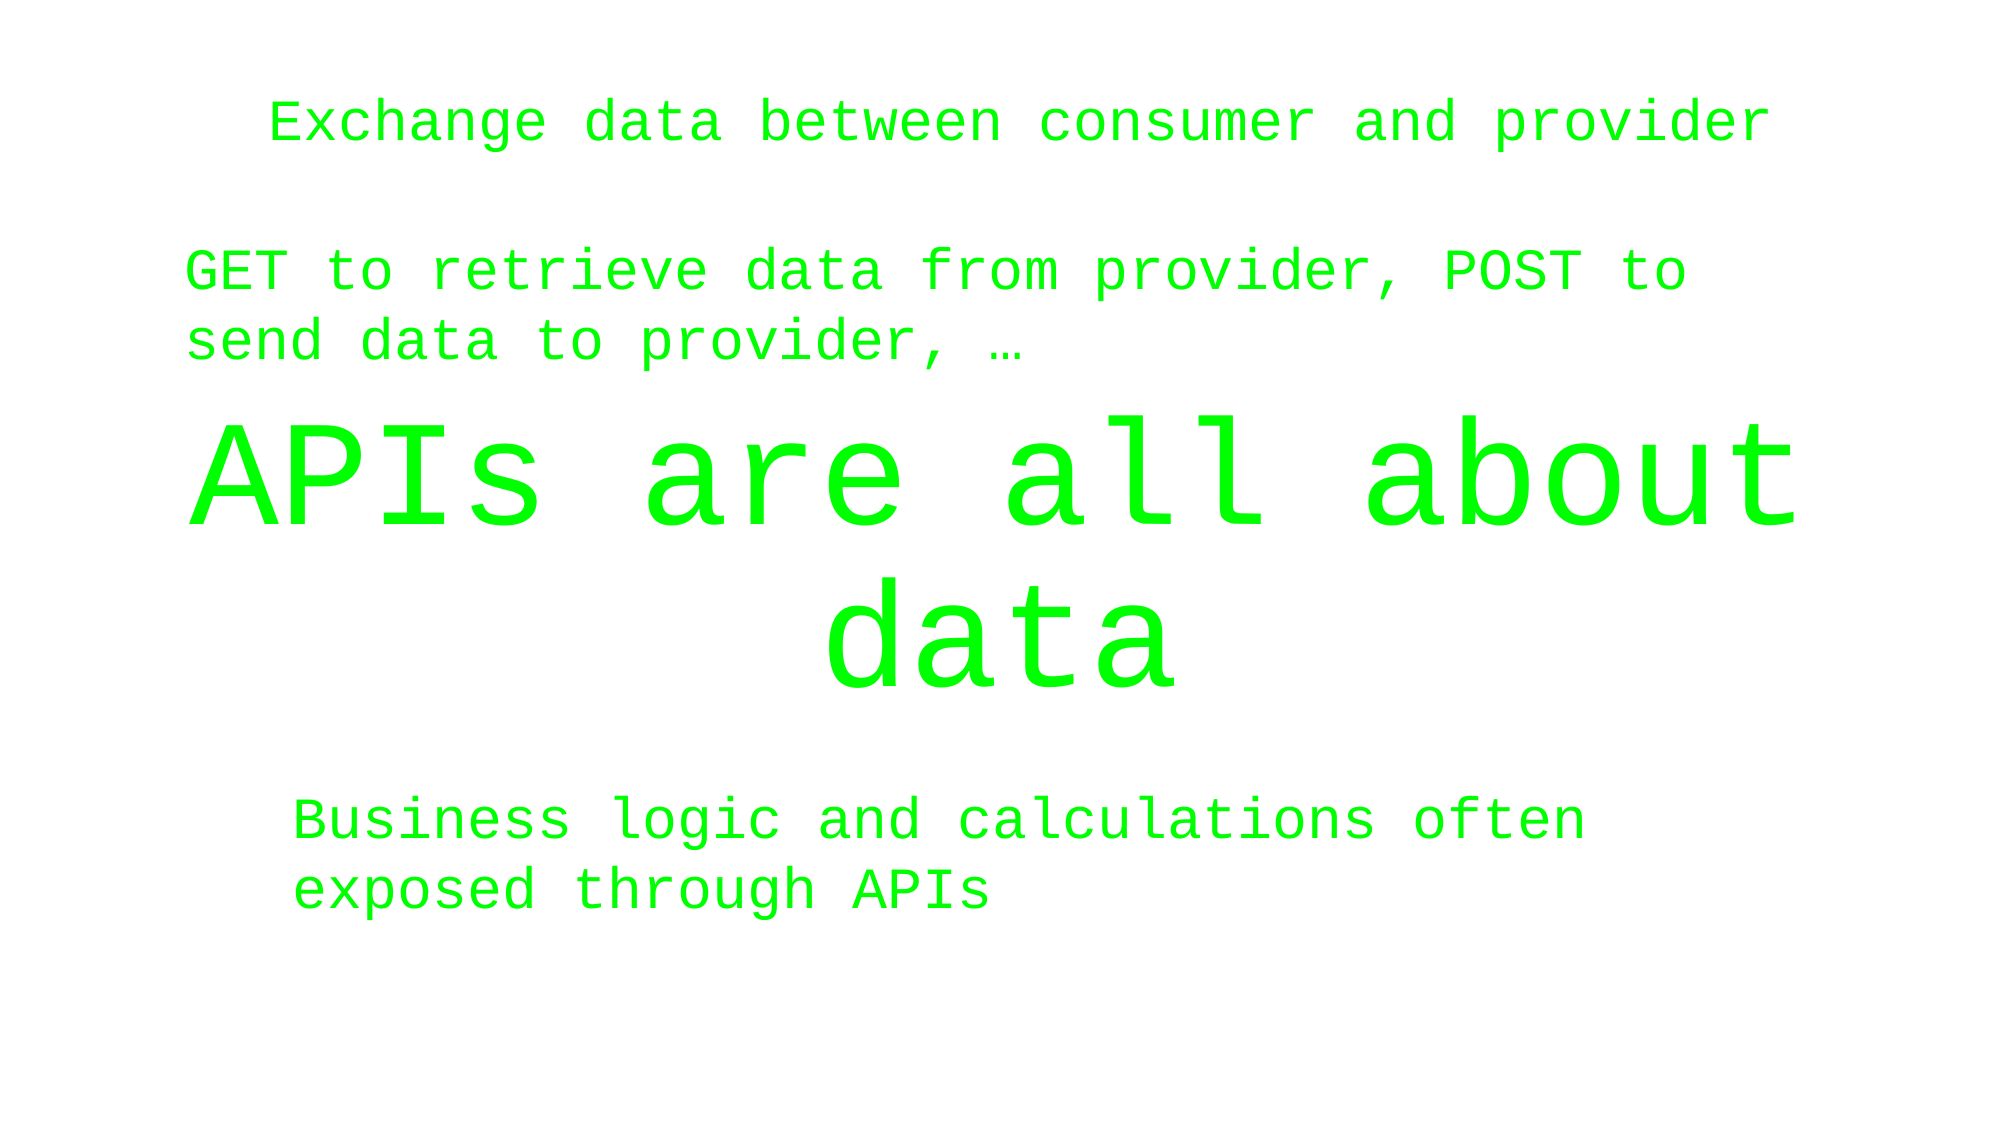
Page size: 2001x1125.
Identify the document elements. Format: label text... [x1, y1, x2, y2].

text_box Exchange data between consumer and provider [253, 74, 1846, 161]
text_box GET to retrieve data from provider, POST to send data to provider, … [169, 223, 1762, 380]
text_box Business logic and calculations often exposed through APIs [277, 772, 1723, 930]
title APIs are all about data [0, 59, 2000, 1055]
